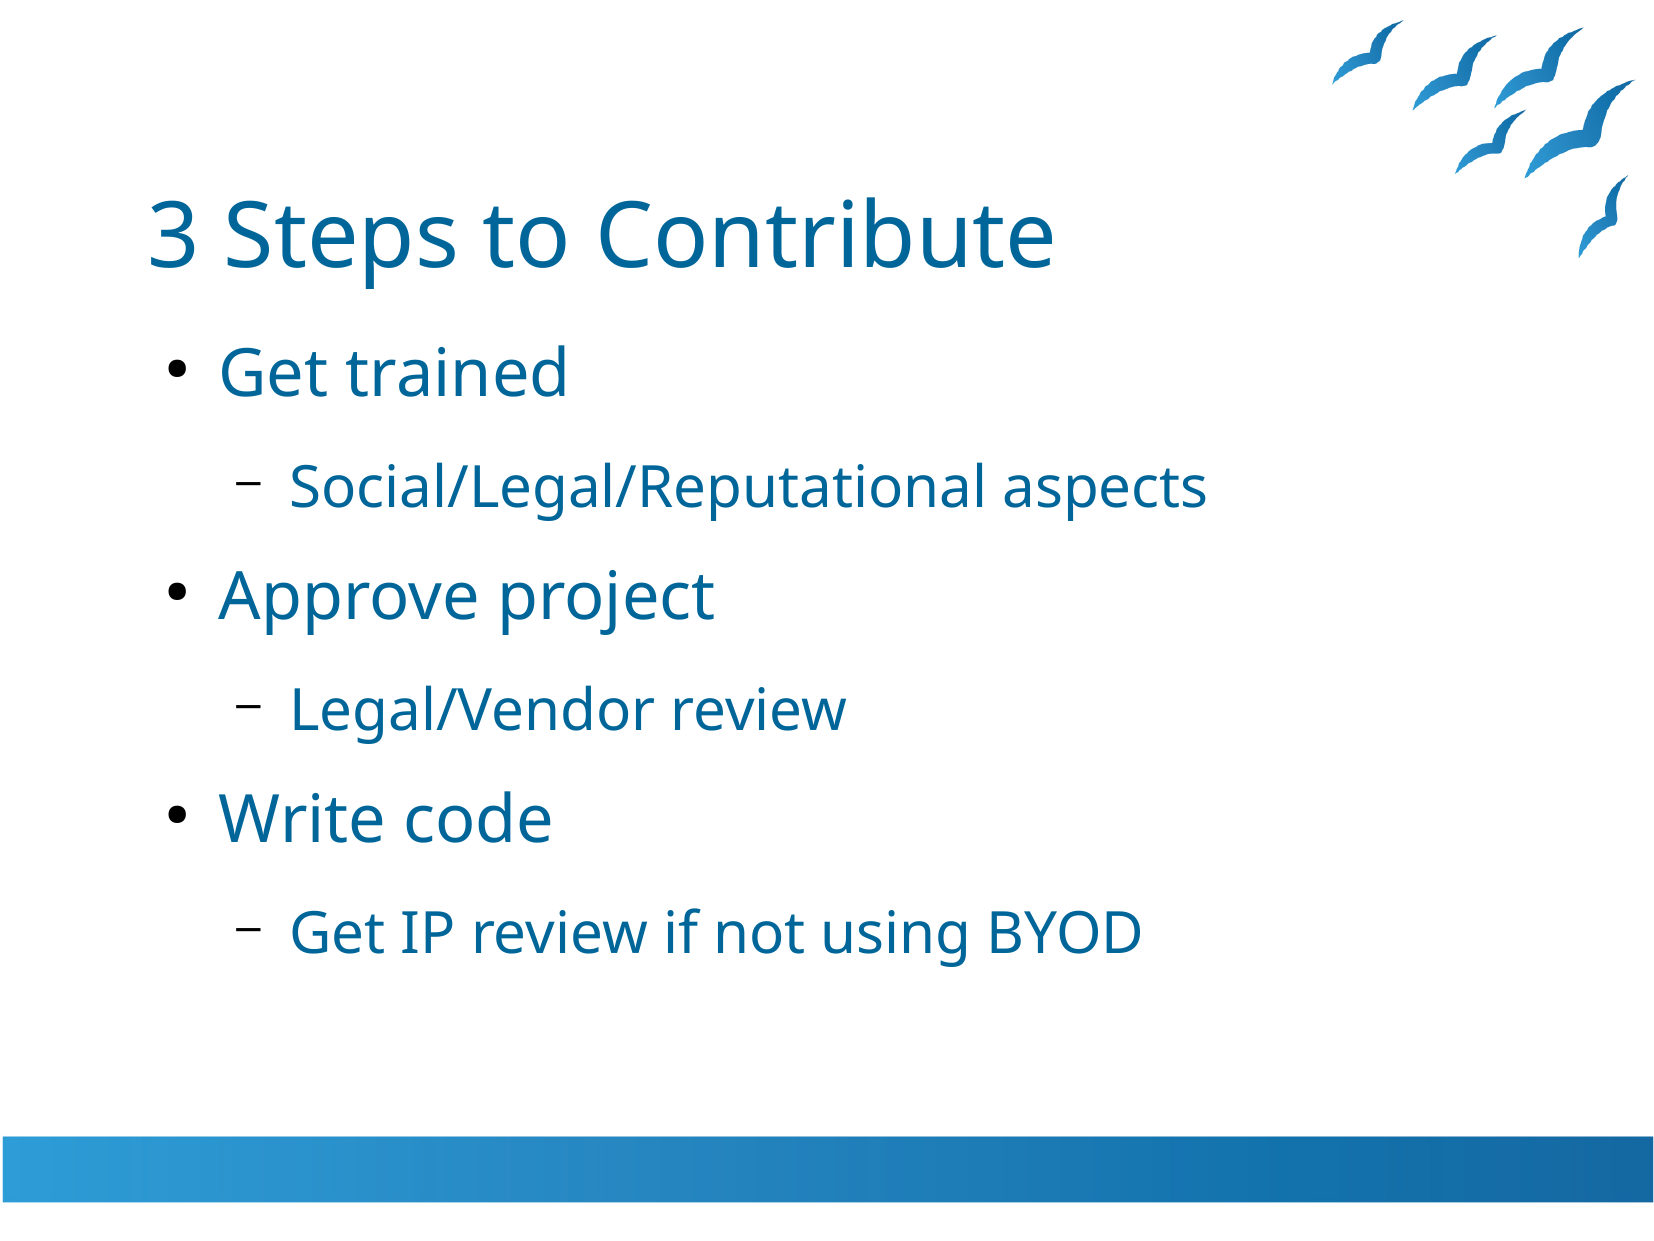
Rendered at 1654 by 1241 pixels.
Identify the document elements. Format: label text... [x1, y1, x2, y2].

list Get trained Social/Legal/Reputational aspects Approve project Legal/Vendor review Write code Get IP review if not using BYOD [147, 324, 1506, 1045]
picture [0, 0, 1654, 1241]
title 3 Steps to Contribute [147, 177, 1506, 287]
